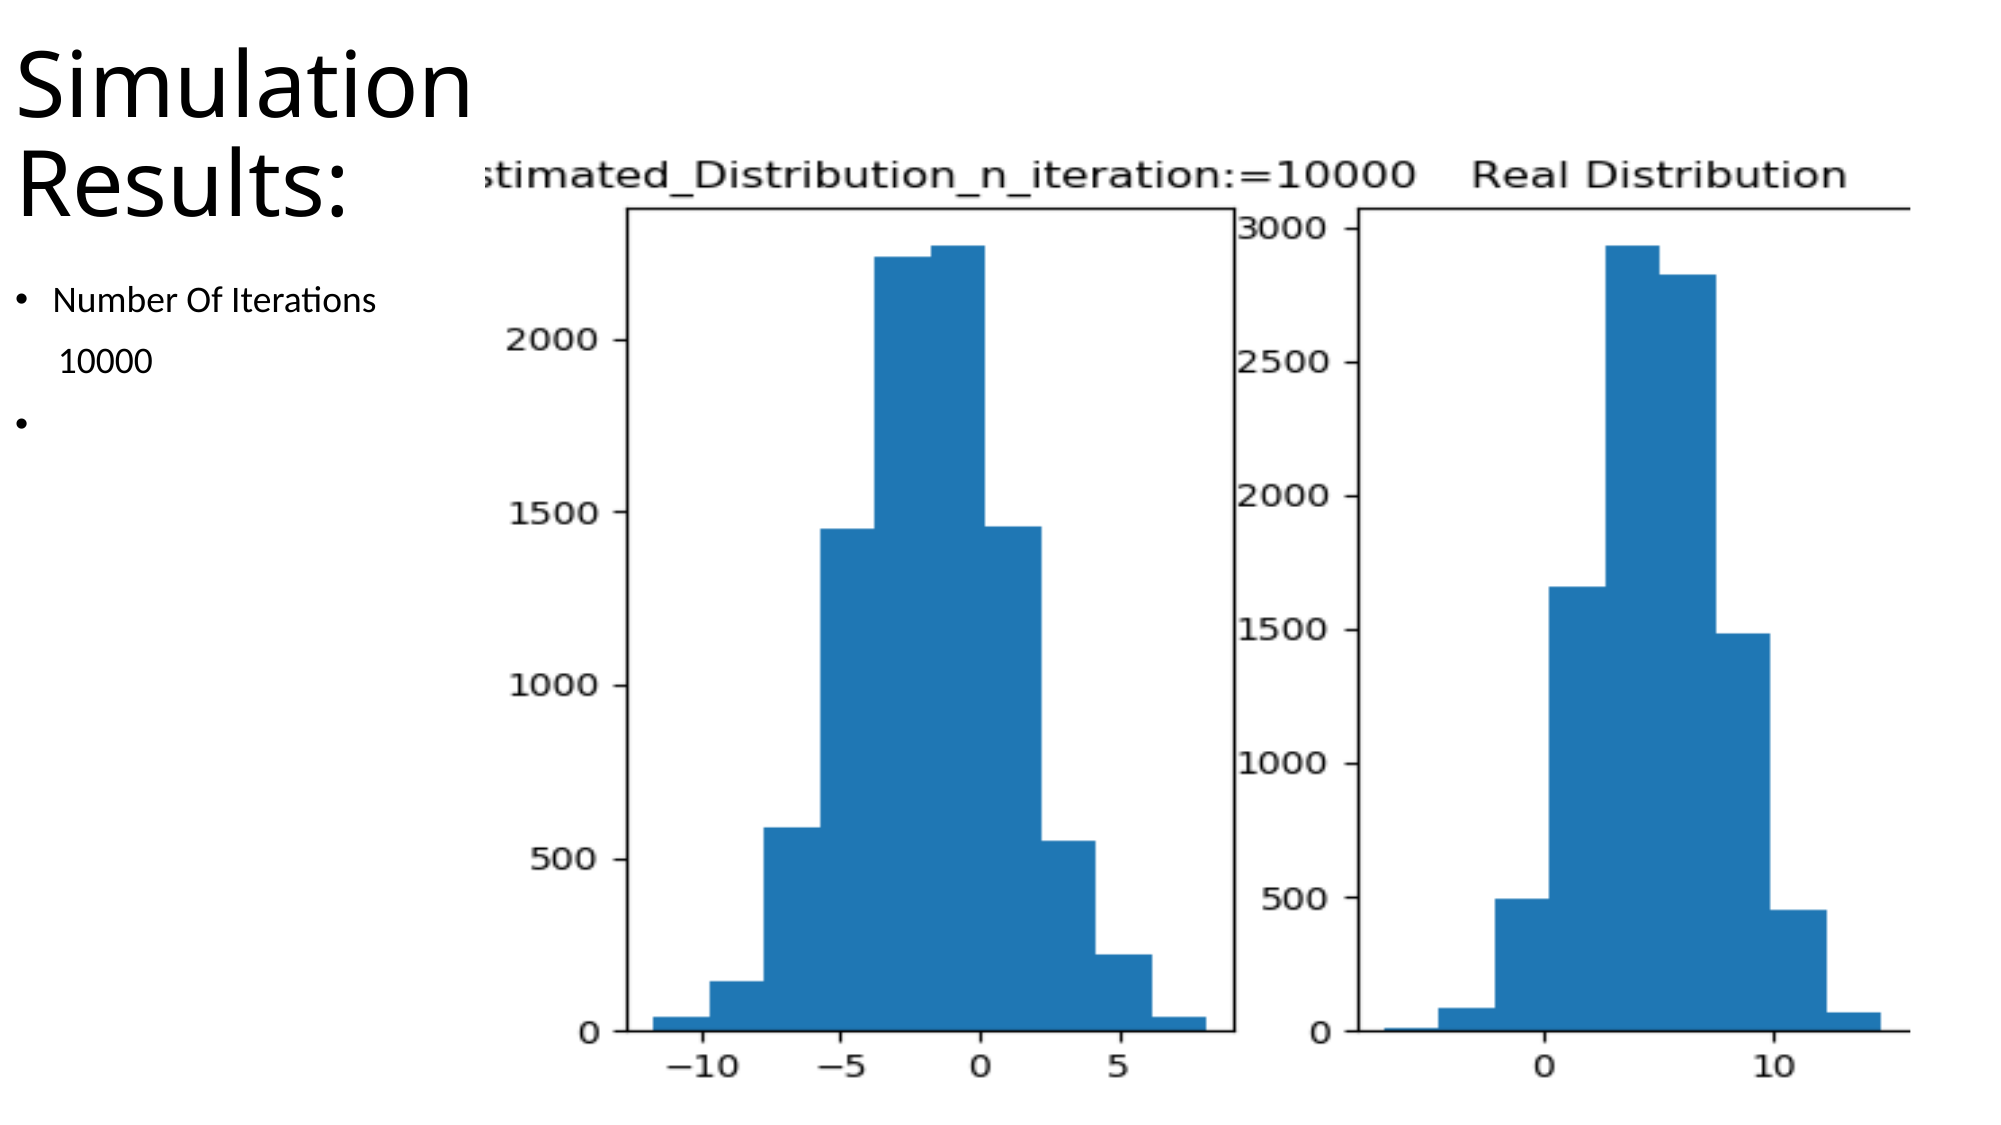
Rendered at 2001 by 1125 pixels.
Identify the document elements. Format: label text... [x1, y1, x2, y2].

picture [485, 79, 1911, 1125]
title Simulation Results: [0, 0, 600, 272]
list Number Of Iterations 10000 [0, 272, 485, 1022]
